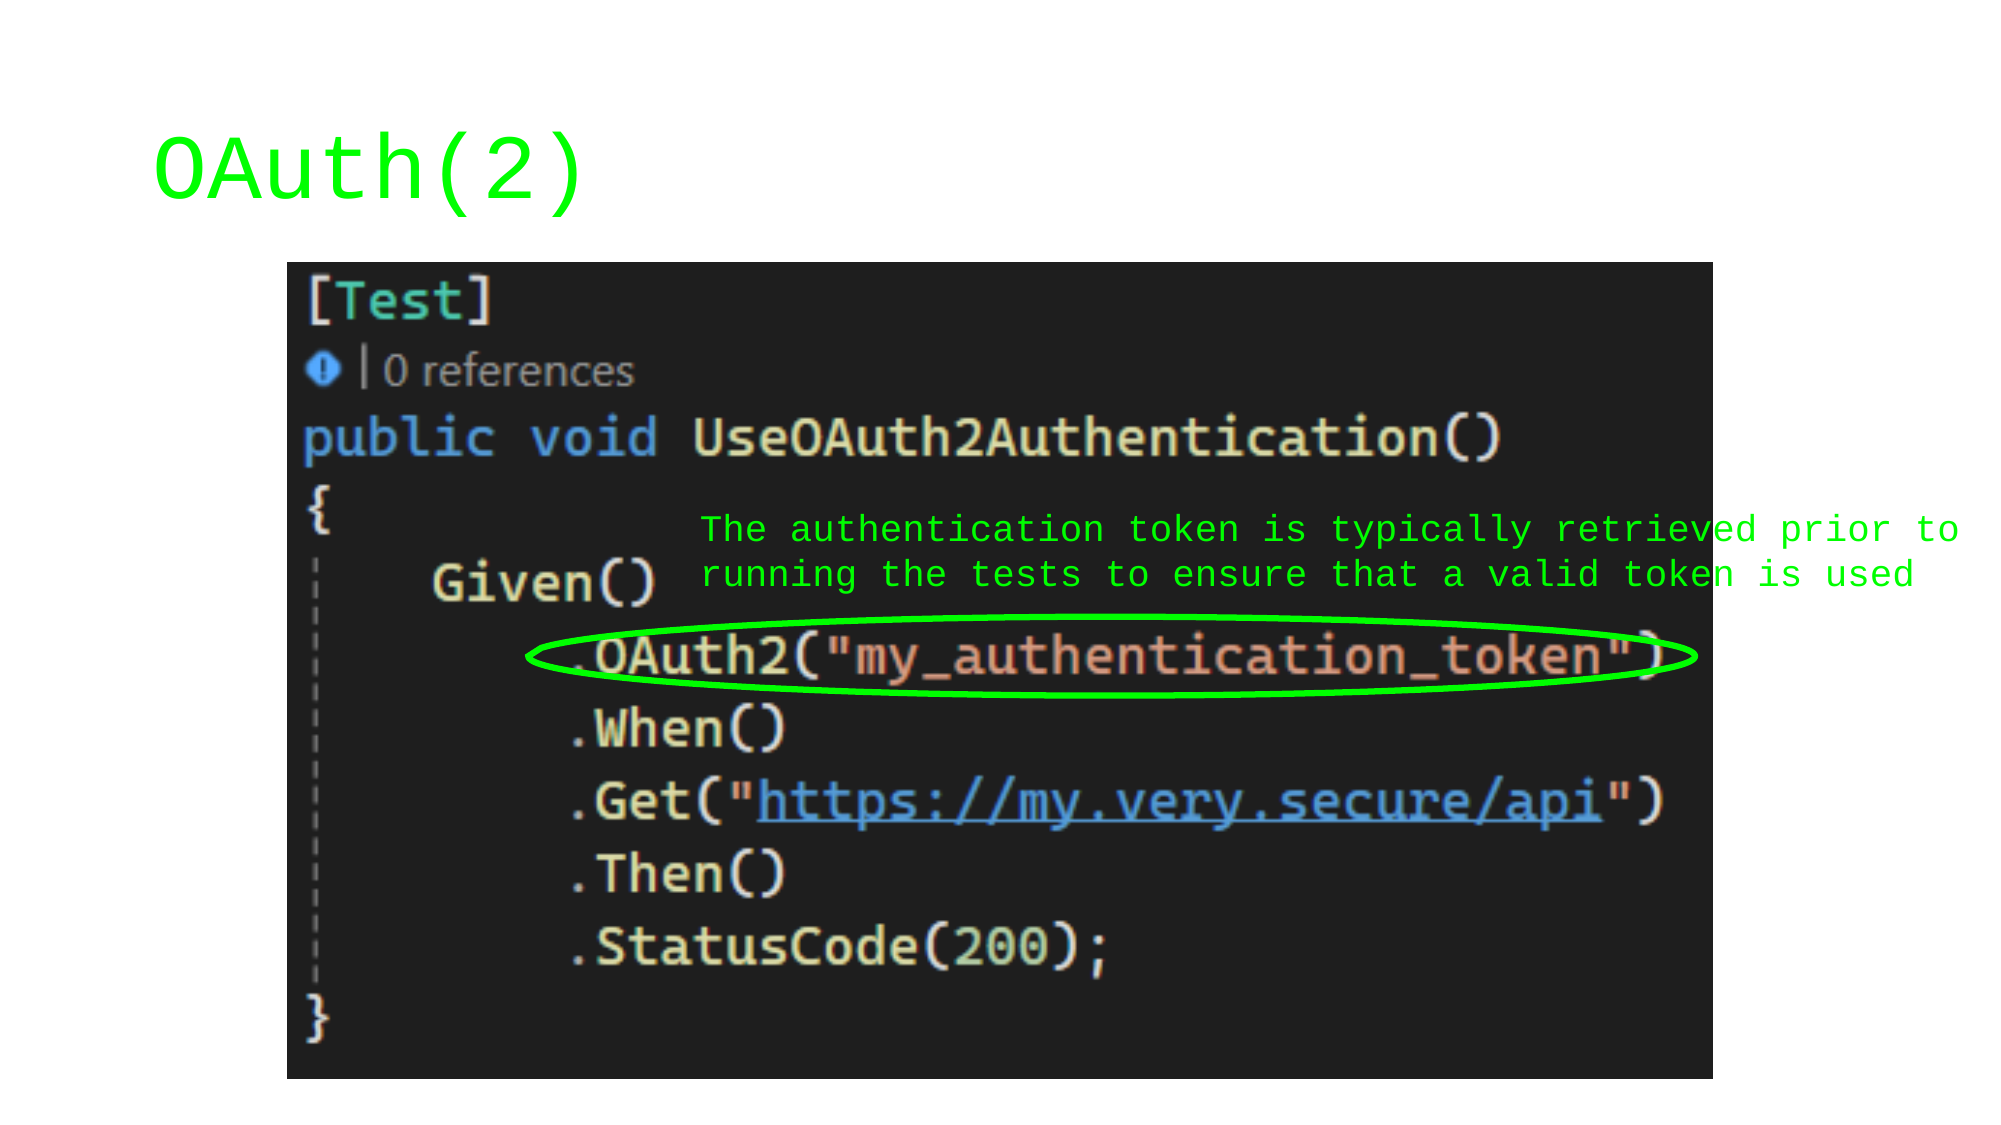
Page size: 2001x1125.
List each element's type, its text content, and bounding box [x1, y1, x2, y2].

picture [287, 278, 1713, 1079]
title OAuth(2) [137, 59, 1863, 278]
text_box The authentication token is typically retrieved prior to running the tests to ensure that a valid token is used [684, 496, 1983, 603]
